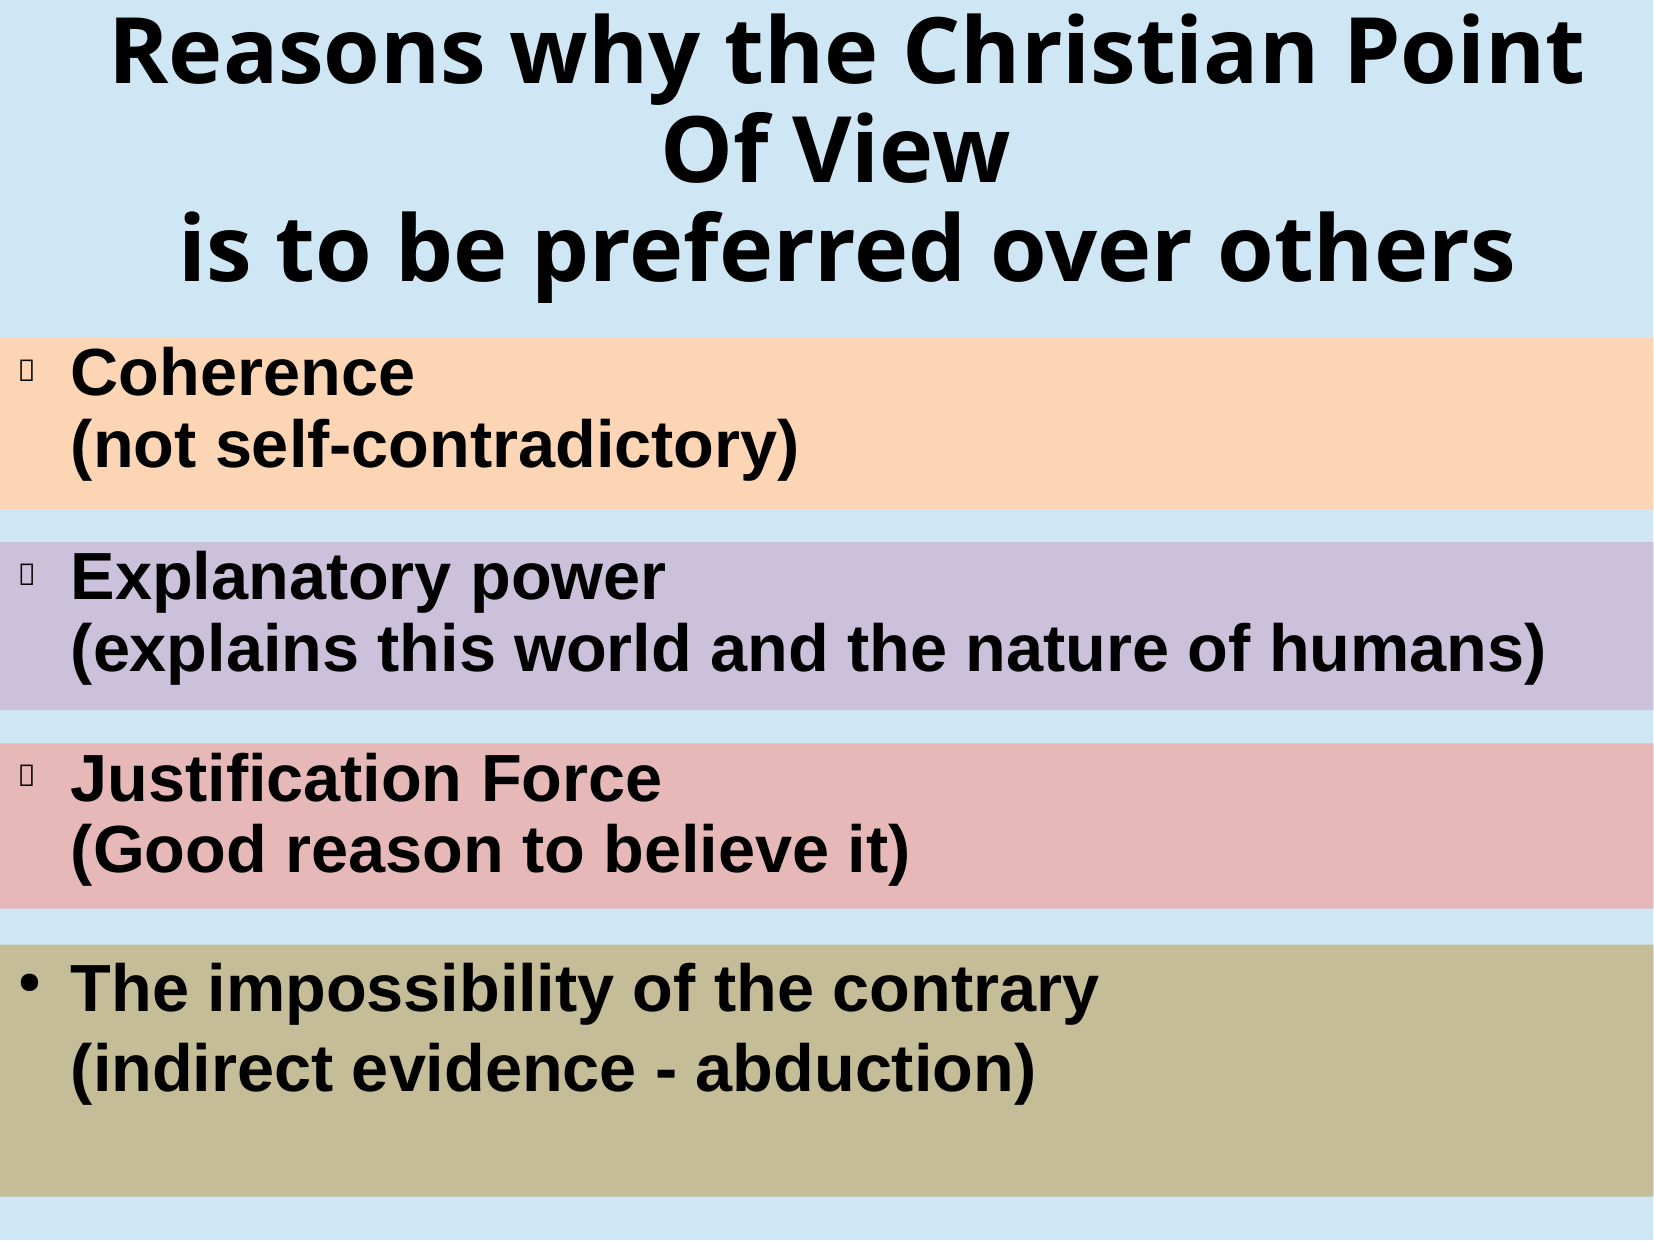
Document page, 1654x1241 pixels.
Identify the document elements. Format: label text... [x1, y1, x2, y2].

list Justification Force (Good reason to believe it) [0, 743, 1654, 909]
list The impossibility of the contrary (indirect evidence - abduction) [0, 944, 1654, 1197]
title Reasons why the Christian Point Of View is to be preferred over others [82, 0, 1613, 307]
list Coherence (not self-contradictory) [0, 337, 1654, 509]
list Explanatory power (explains this world and the nature of humans) [0, 542, 1654, 711]
